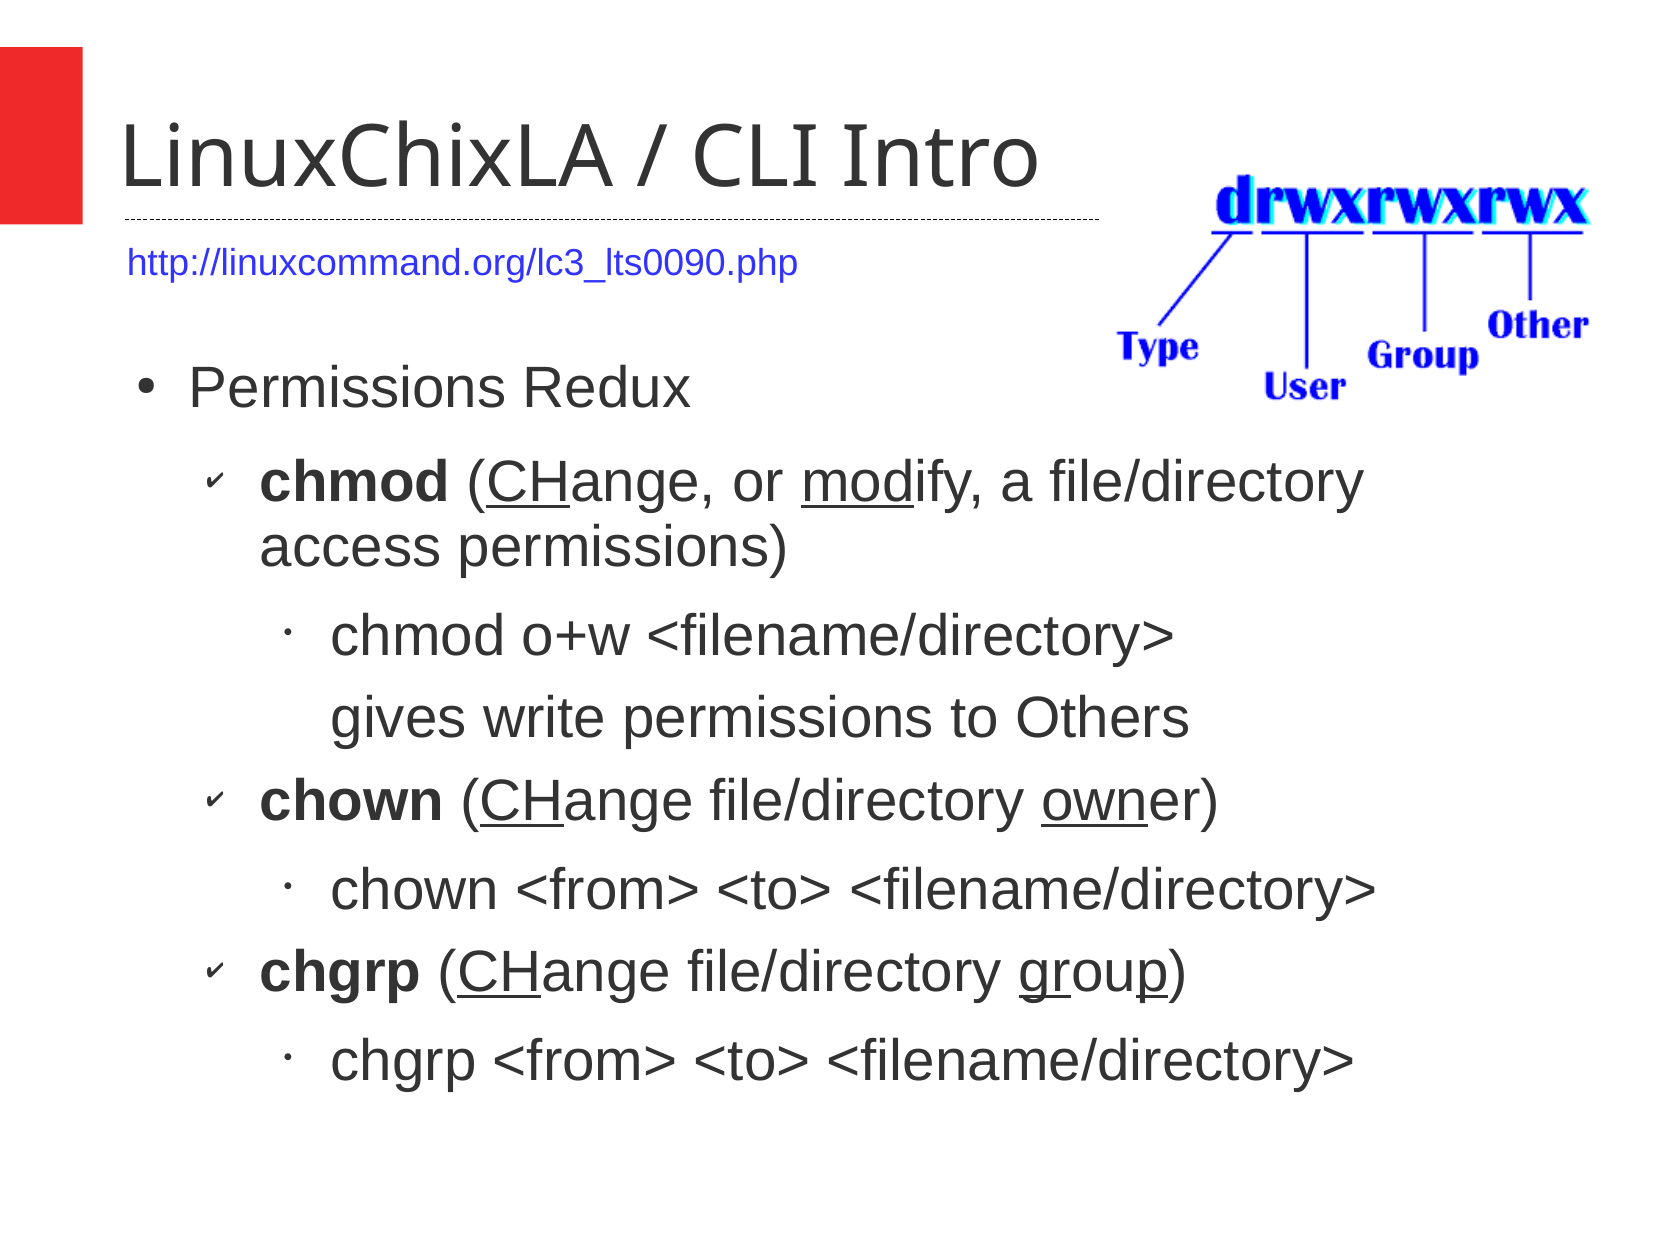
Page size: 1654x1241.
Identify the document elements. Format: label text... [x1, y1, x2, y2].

text_box http://linuxcommand.org/lc3_lts0090.php [112, 234, 814, 334]
picture [1110, 164, 1609, 412]
title LinuxChixLA / CLI Intro [118, 49, 1571, 257]
list Permissions Redux chmod (CHange, or modify, a file/directory access permissions) chmod o+w <filename/directory> gives write permissions to Others chown (CHange file/directory owner) chown <from> <to> <filename/directory> chgrp (CHange file/directory group) chgrp <from> <to> <filename/directory> [118, 354, 1536, 1074]
